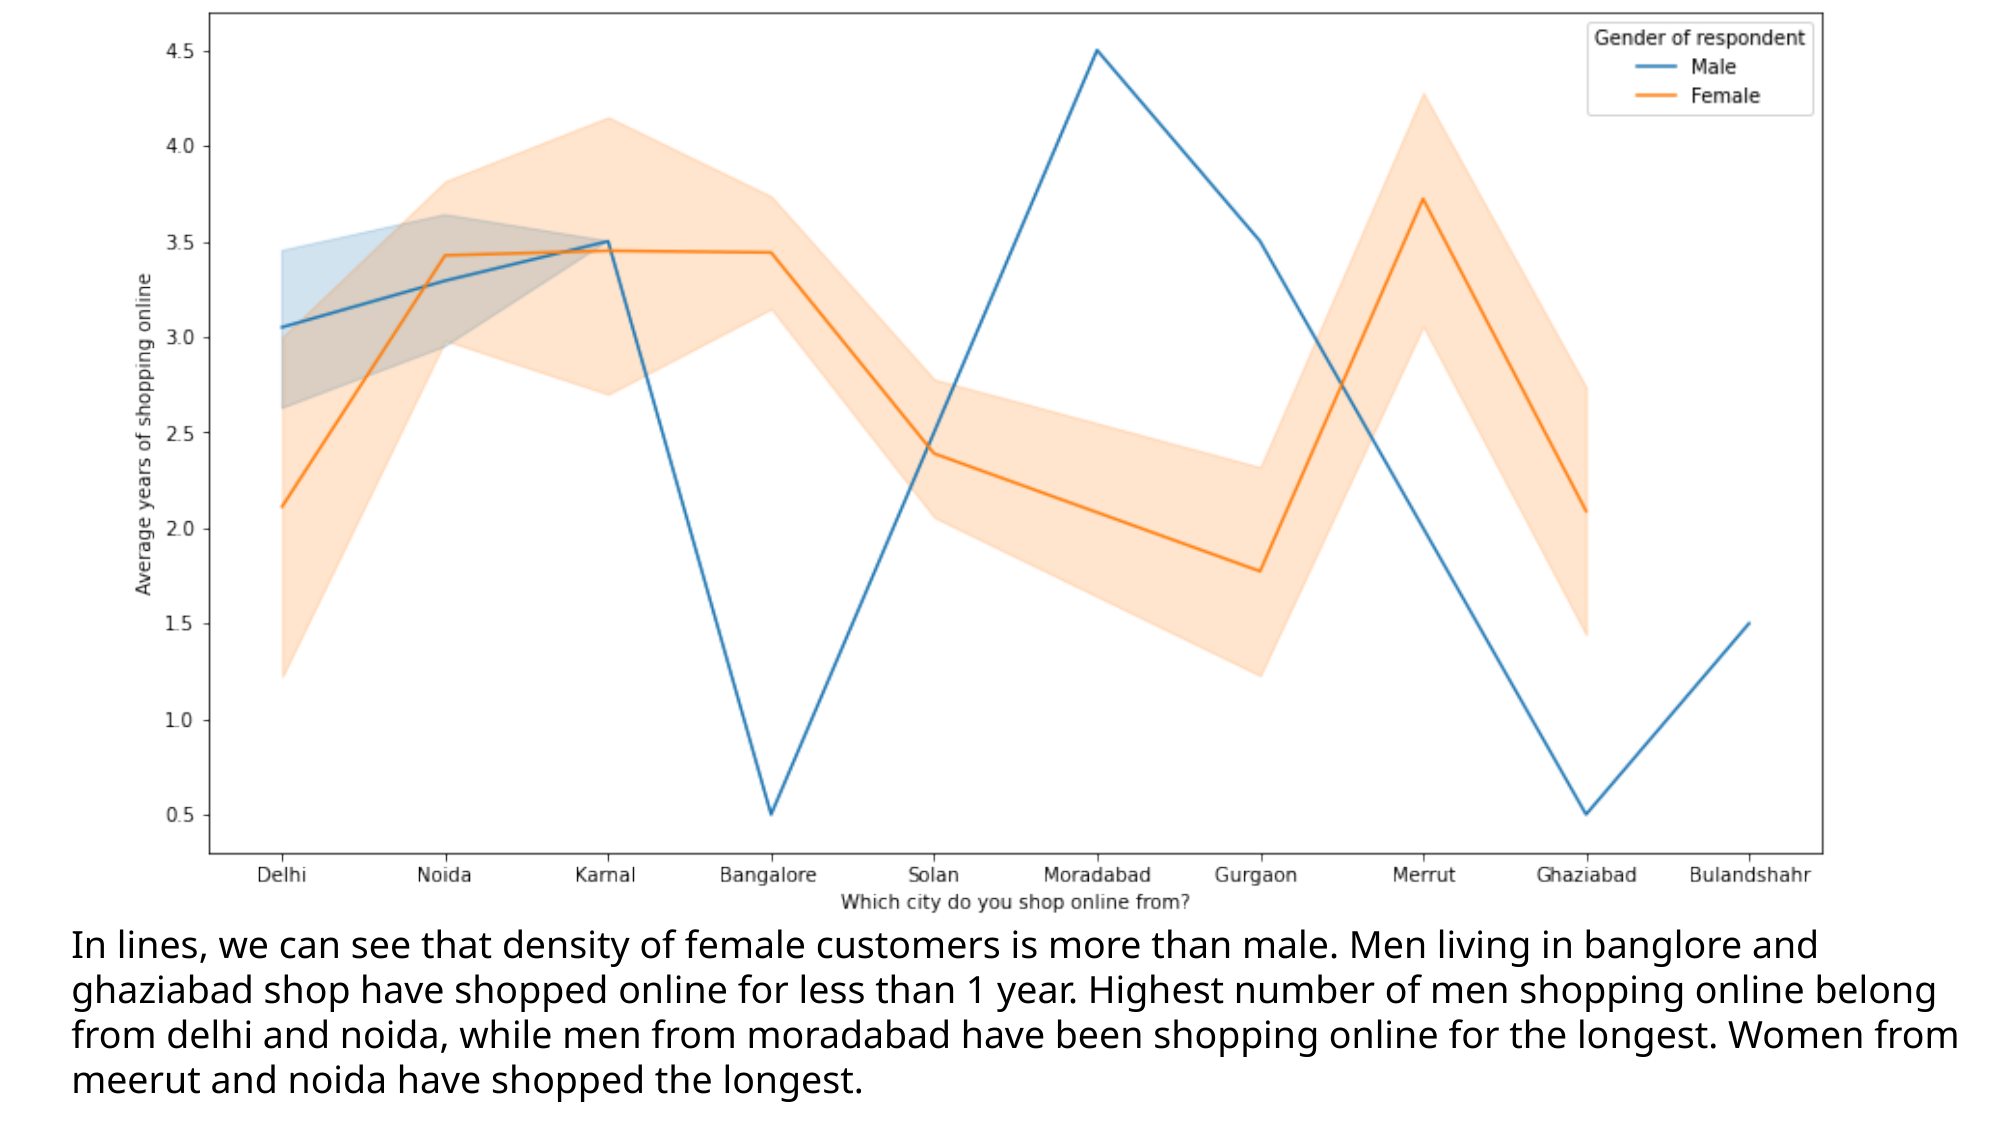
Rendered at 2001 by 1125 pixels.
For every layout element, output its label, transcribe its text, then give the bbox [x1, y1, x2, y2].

text_box In lines, we can see that density of female customers is more than male. Men living in banglore and ghaziabad shop have shopped online for less than 1 year. Highest number of men shopping online belong from delhi and noida, while men from moradabad have been shopping online for the longest. Women from meerut and noida have shopped the longest. [56, 913, 1983, 1111]
picture [124, 0, 1836, 913]
